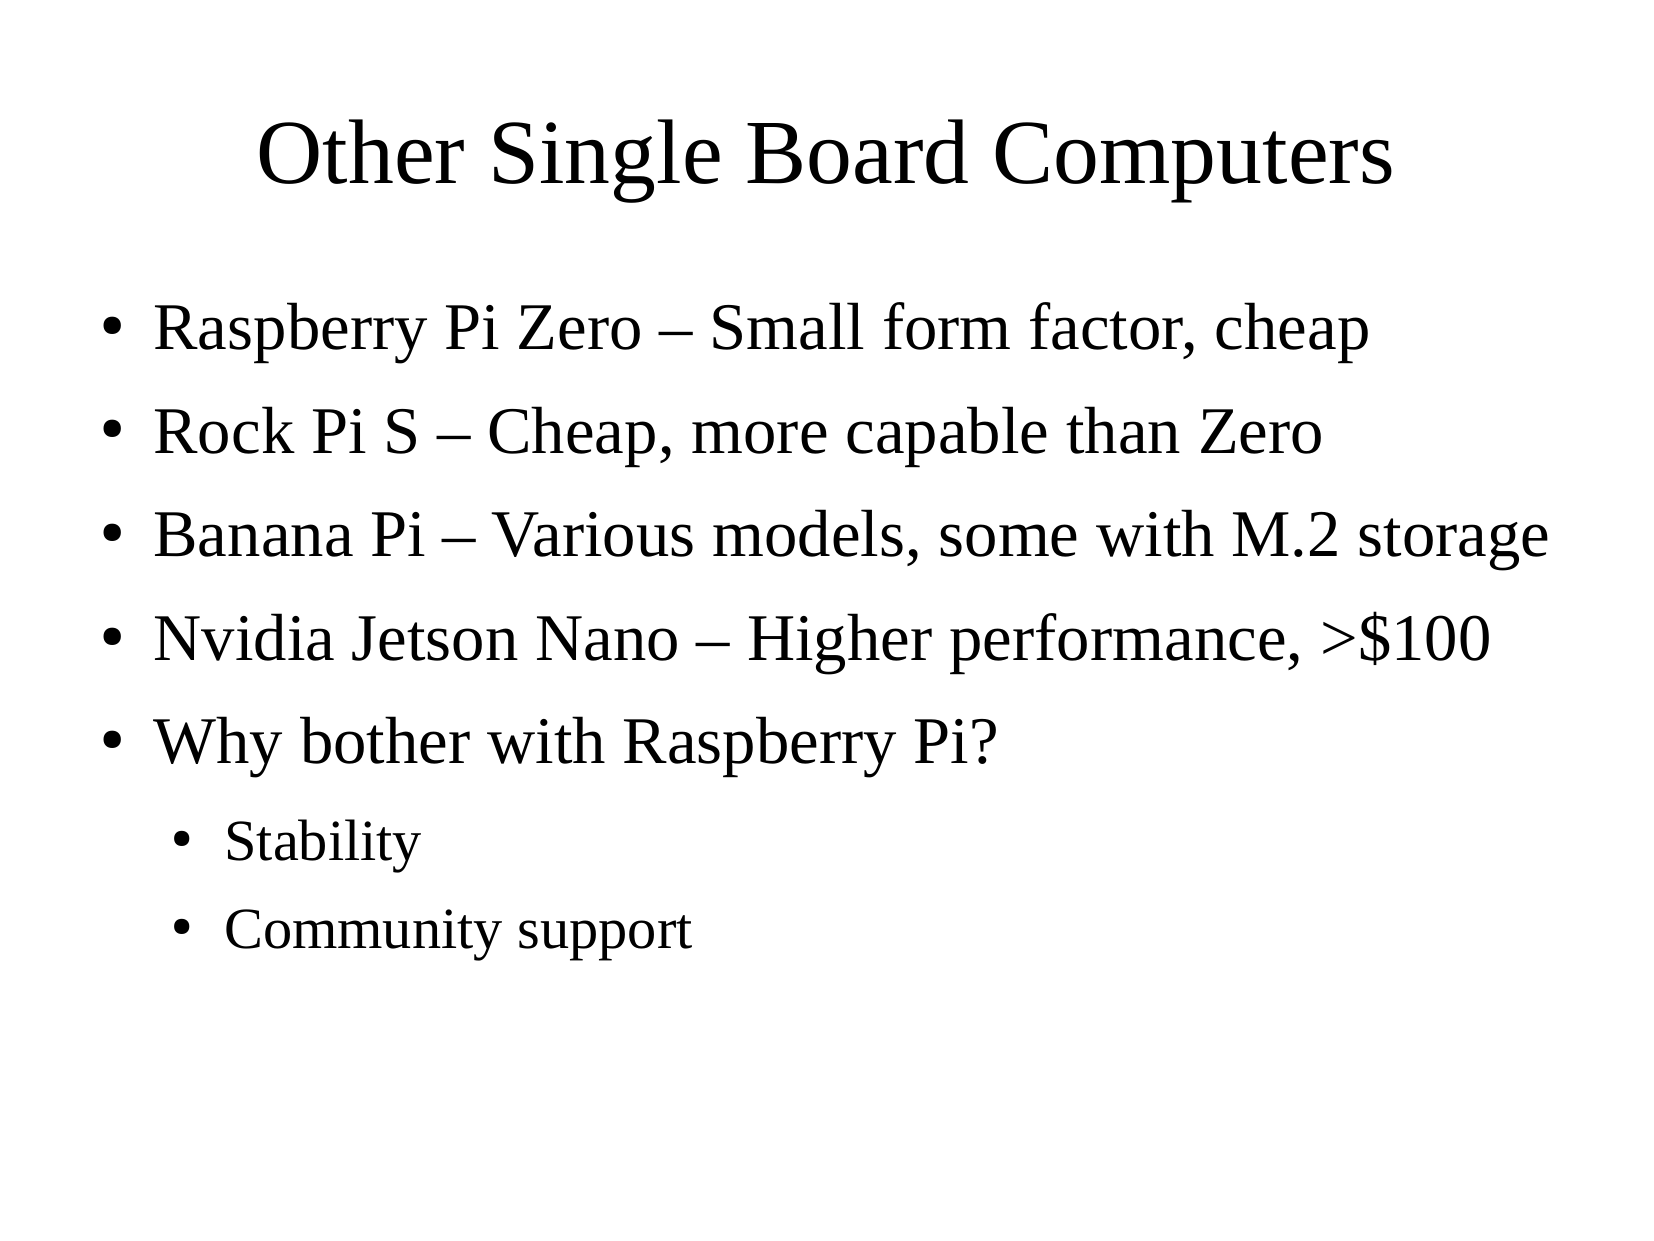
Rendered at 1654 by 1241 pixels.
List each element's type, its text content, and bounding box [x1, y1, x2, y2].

list Raspberry Pi Zero – Small form factor, cheap Rock Pi S – Cheap, more capable than Zero Banana Pi – Various models, some with M.2 storage Nvidia Jetson Nano – Higher performance, >$100 Why bother with Raspberry Pi? Stability Community support [82, 290, 1571, 1010]
title Other Single Board Computers [82, 49, 1571, 257]
